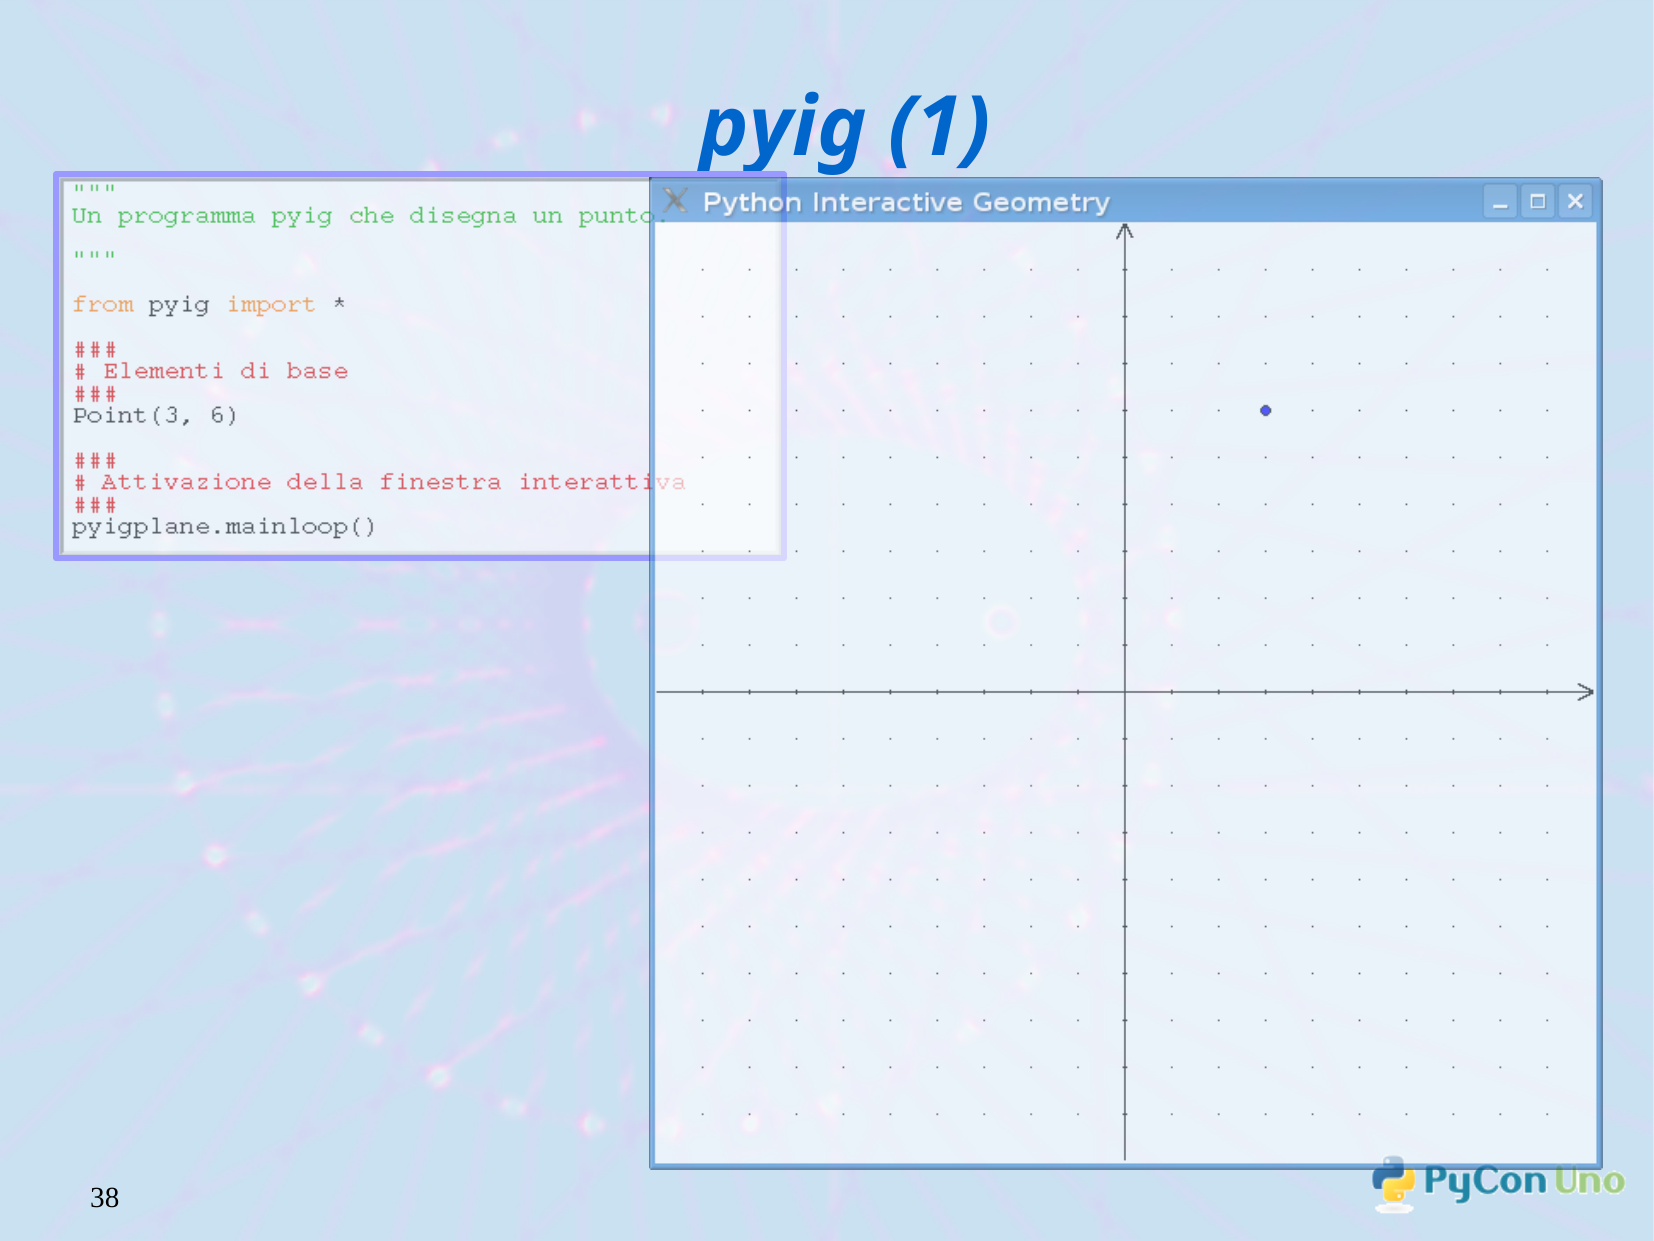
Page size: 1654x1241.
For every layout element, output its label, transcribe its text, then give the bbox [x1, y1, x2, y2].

title pyig (1) [139, 19, 1552, 177]
picture [0, 0, 1654, 1241]
